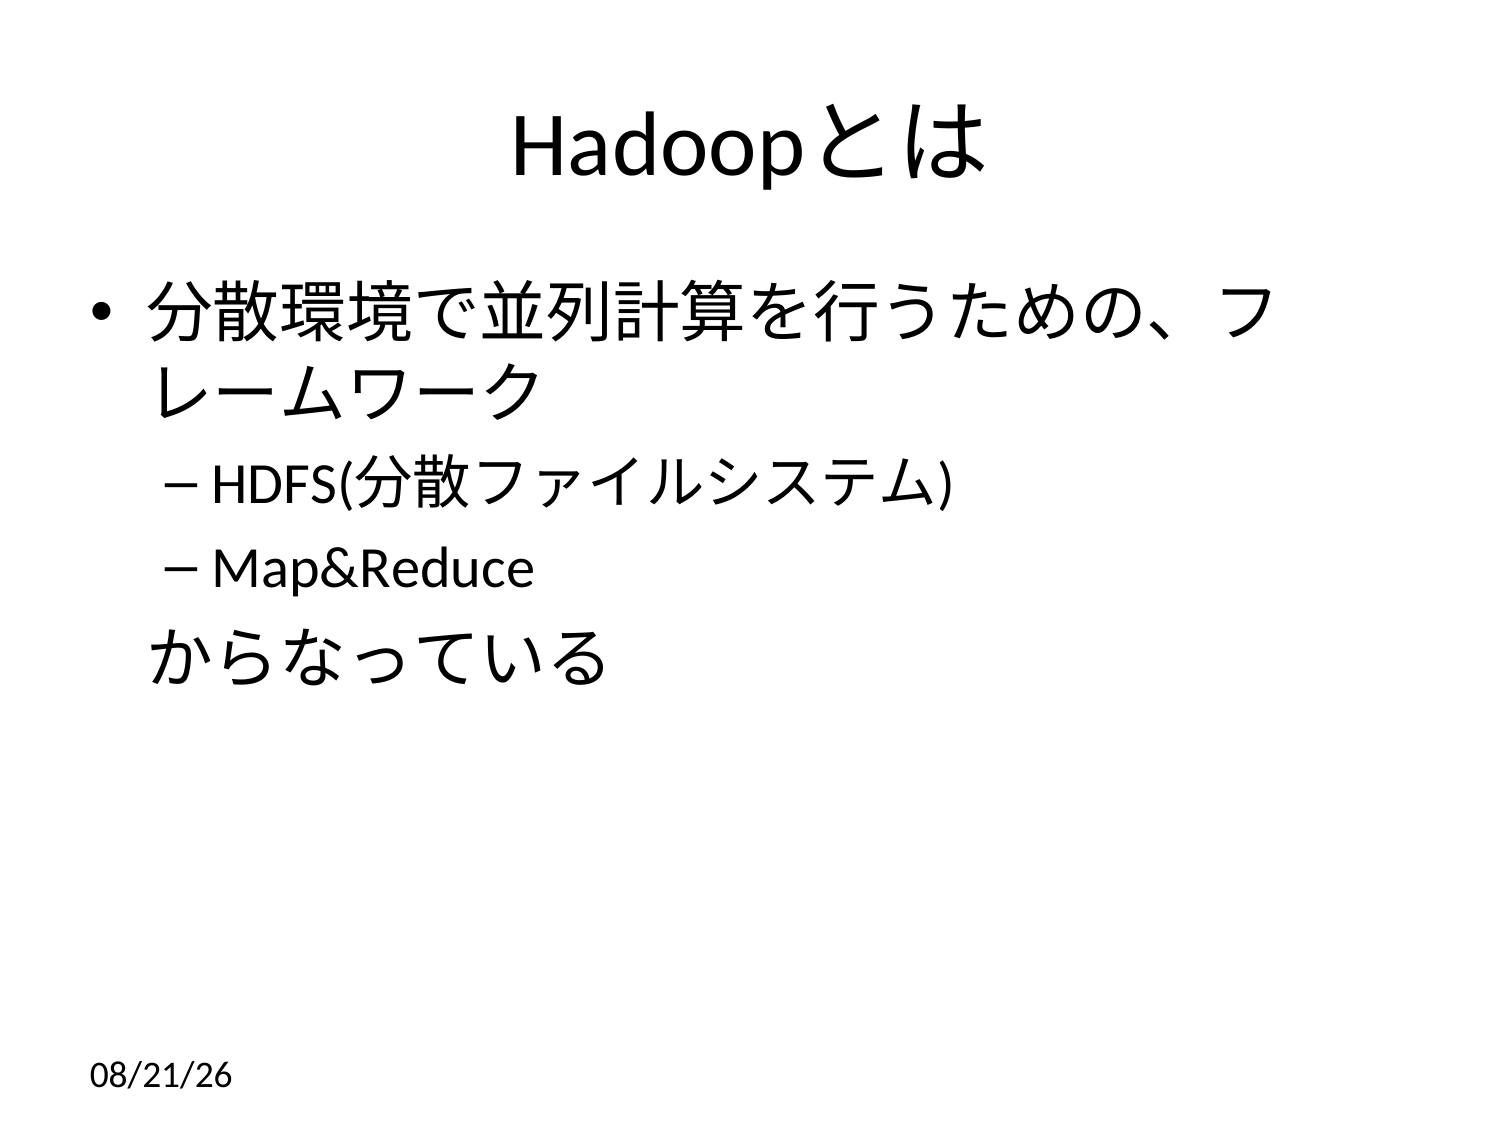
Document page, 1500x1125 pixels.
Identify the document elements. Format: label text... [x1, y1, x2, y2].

title Hadoopとは [75, 21, 1426, 257]
list 分散環境で並列計算を行うための、フレームワーク HDFS(分散ファイルシステム) Map&Reduce からなっている [75, 262, 1426, 1006]
